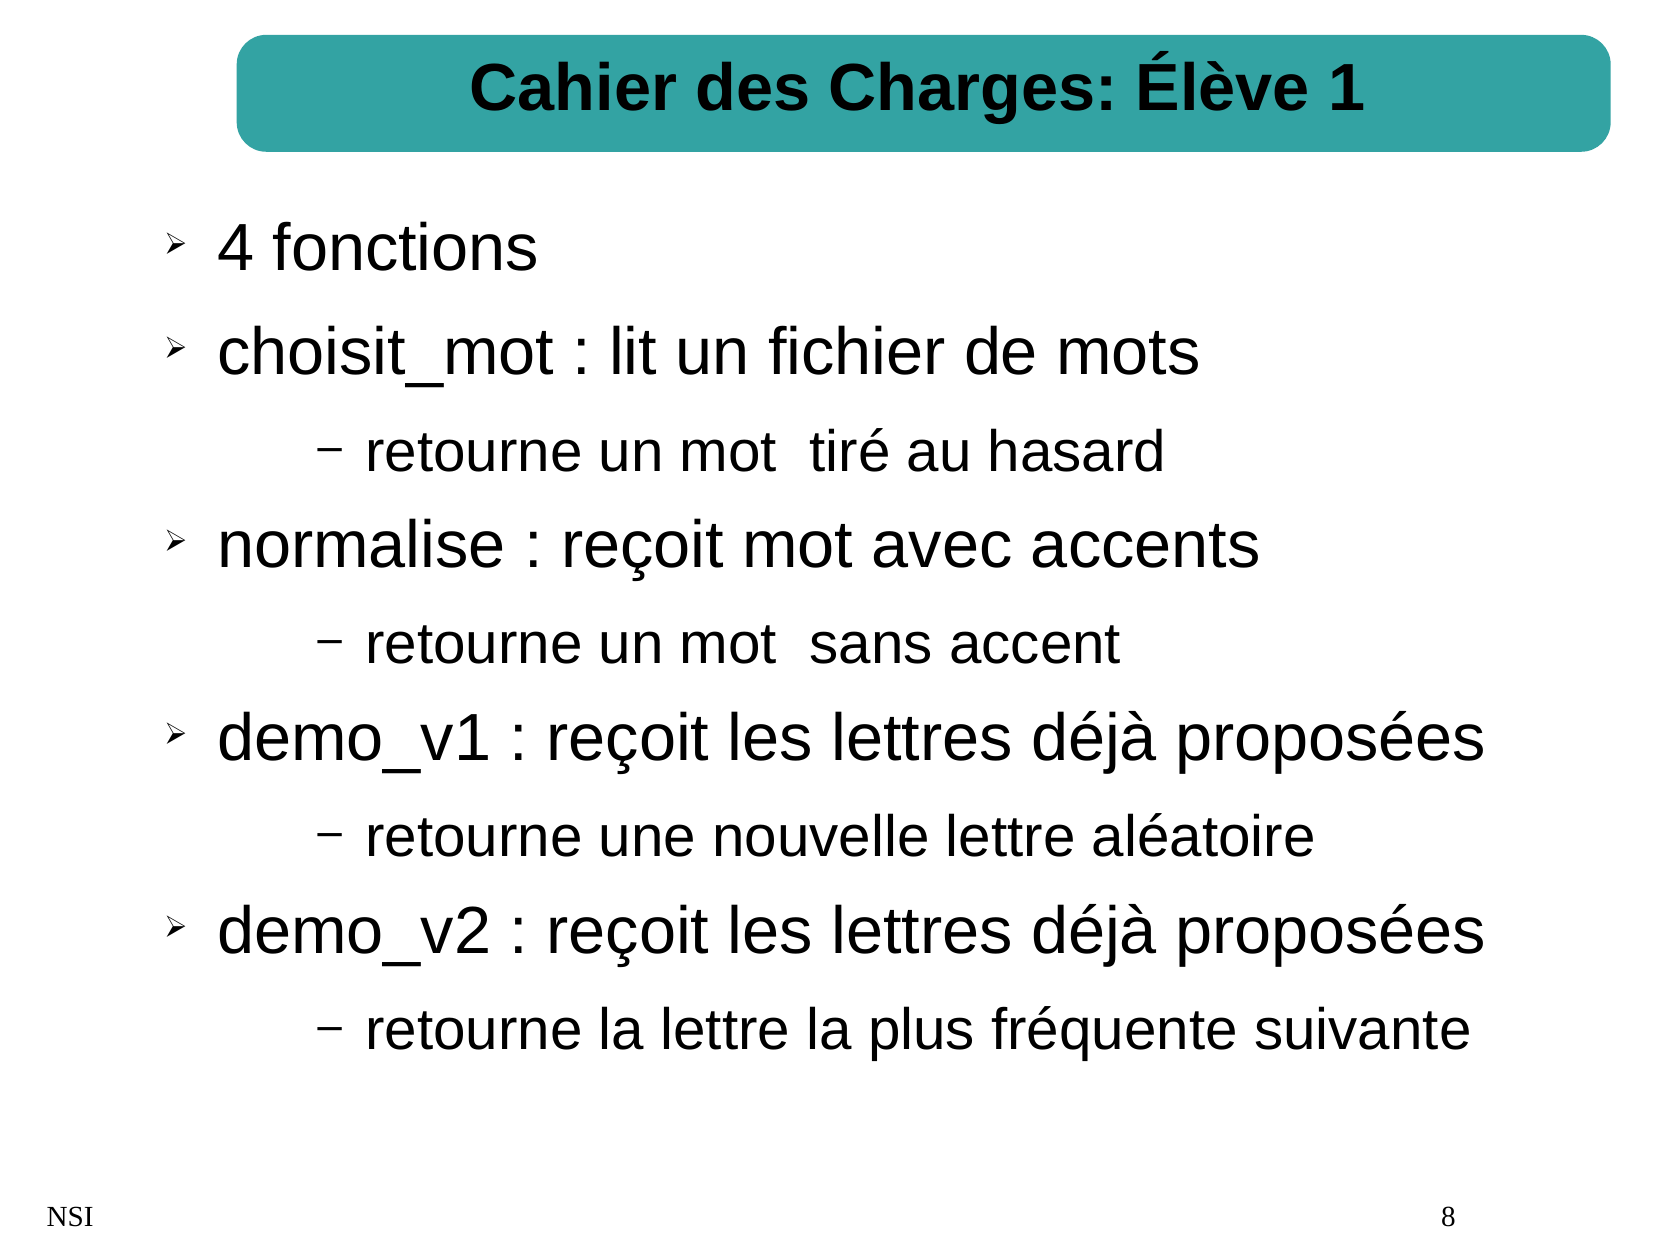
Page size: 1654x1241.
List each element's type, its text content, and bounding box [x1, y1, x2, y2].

title Cahier des Charges: Élève 1 [238, 37, 1598, 137]
list 4 fonctions choisit_mot : lit un fichier de mots retourne un mot tiré au hasard normalise : reçoit mot avec accents retourne un mot sans accent demo_v1 : reçoit les lettres déjà proposées retourne une nouvelle lettre aléatoire demo_v2 : reçoit les lettres déjà proposées retourne la lettre la plus fréquente suivante [128, 209, 1587, 1140]
